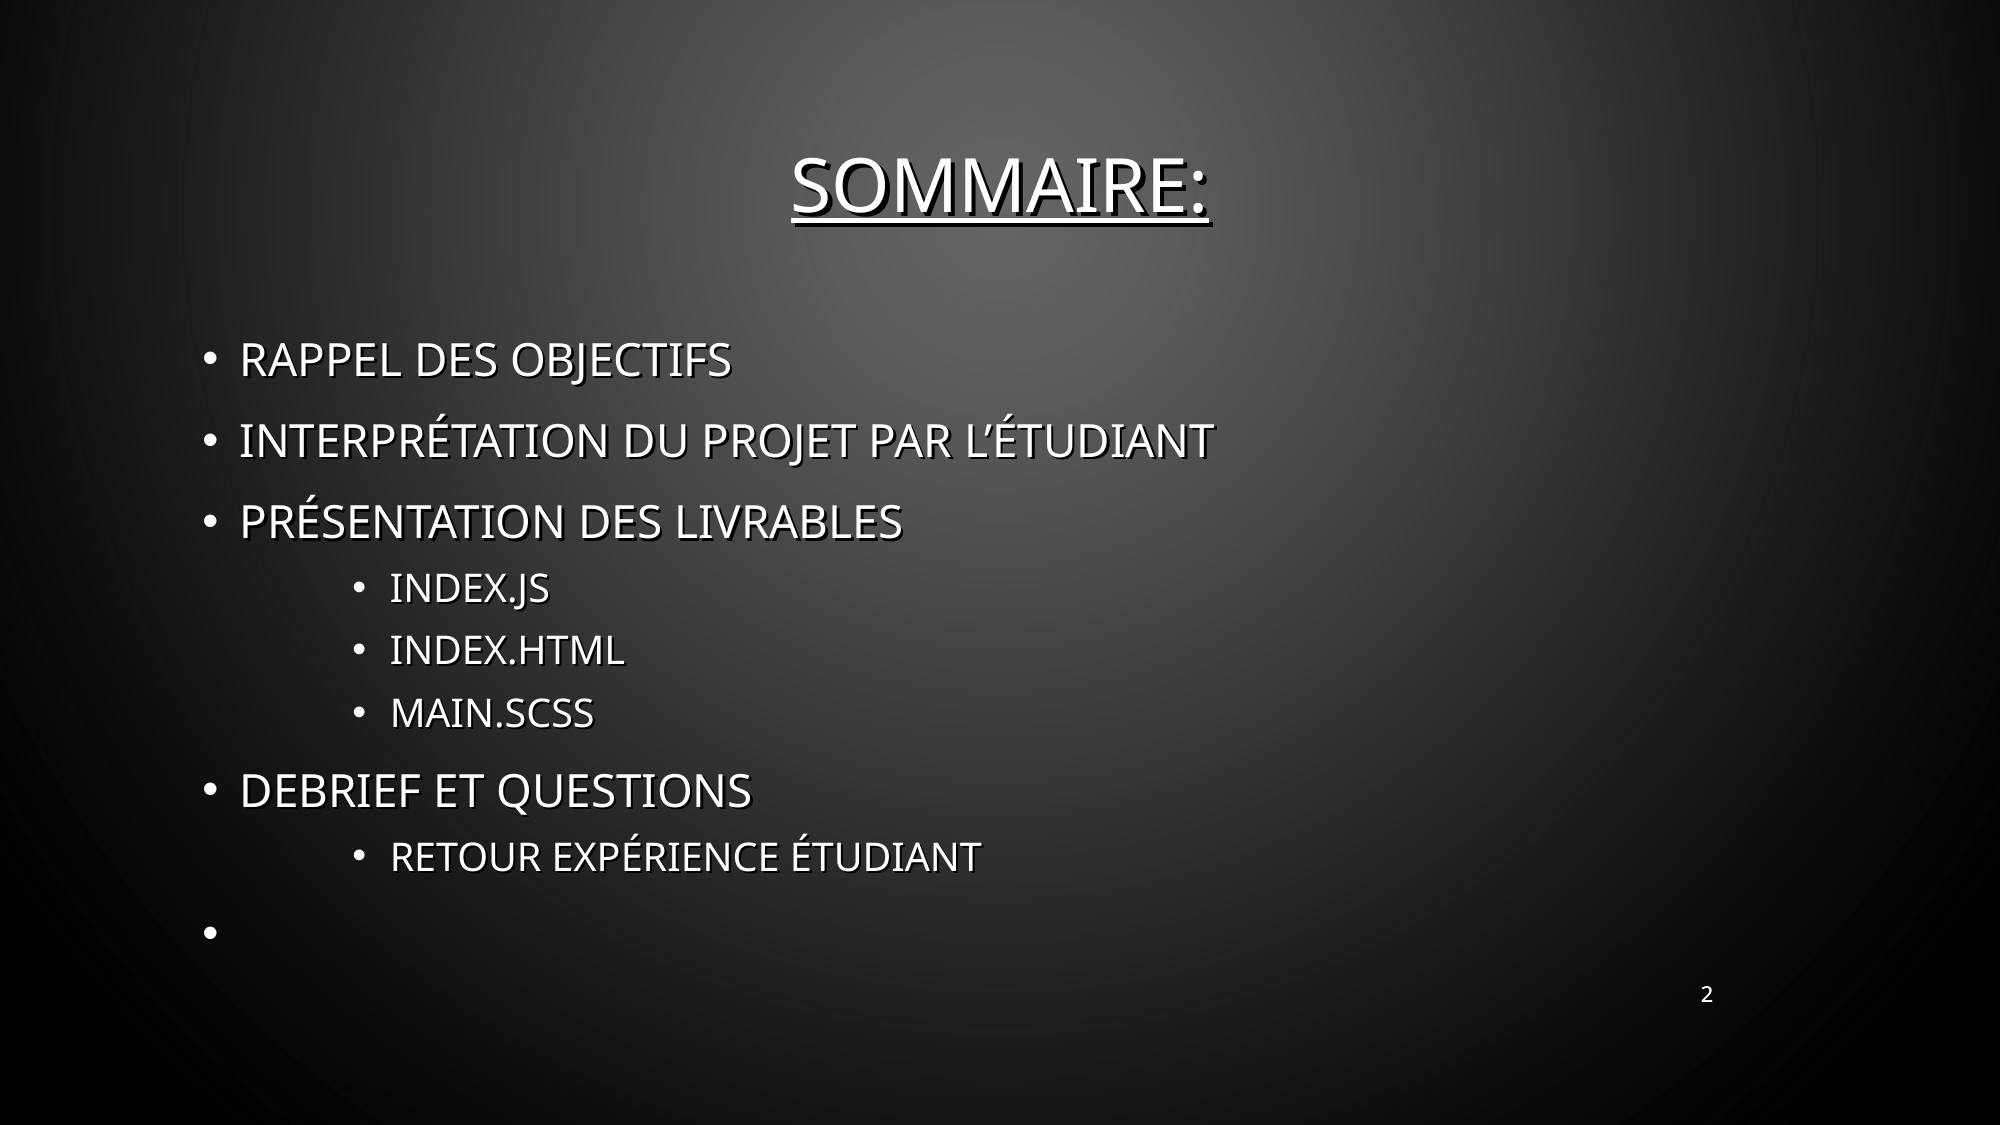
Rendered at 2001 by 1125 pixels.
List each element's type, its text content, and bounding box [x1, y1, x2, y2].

title Sommaire: [149, 56, 1850, 319]
list Rappel des objectifs Interprétation du projet par l’étudiant Présentation des livrables index.js index.html main.scss Debrief et questions Retour expérience étudiant [187, 317, 1813, 899]
text_box [1685, 965, 1813, 1025]
